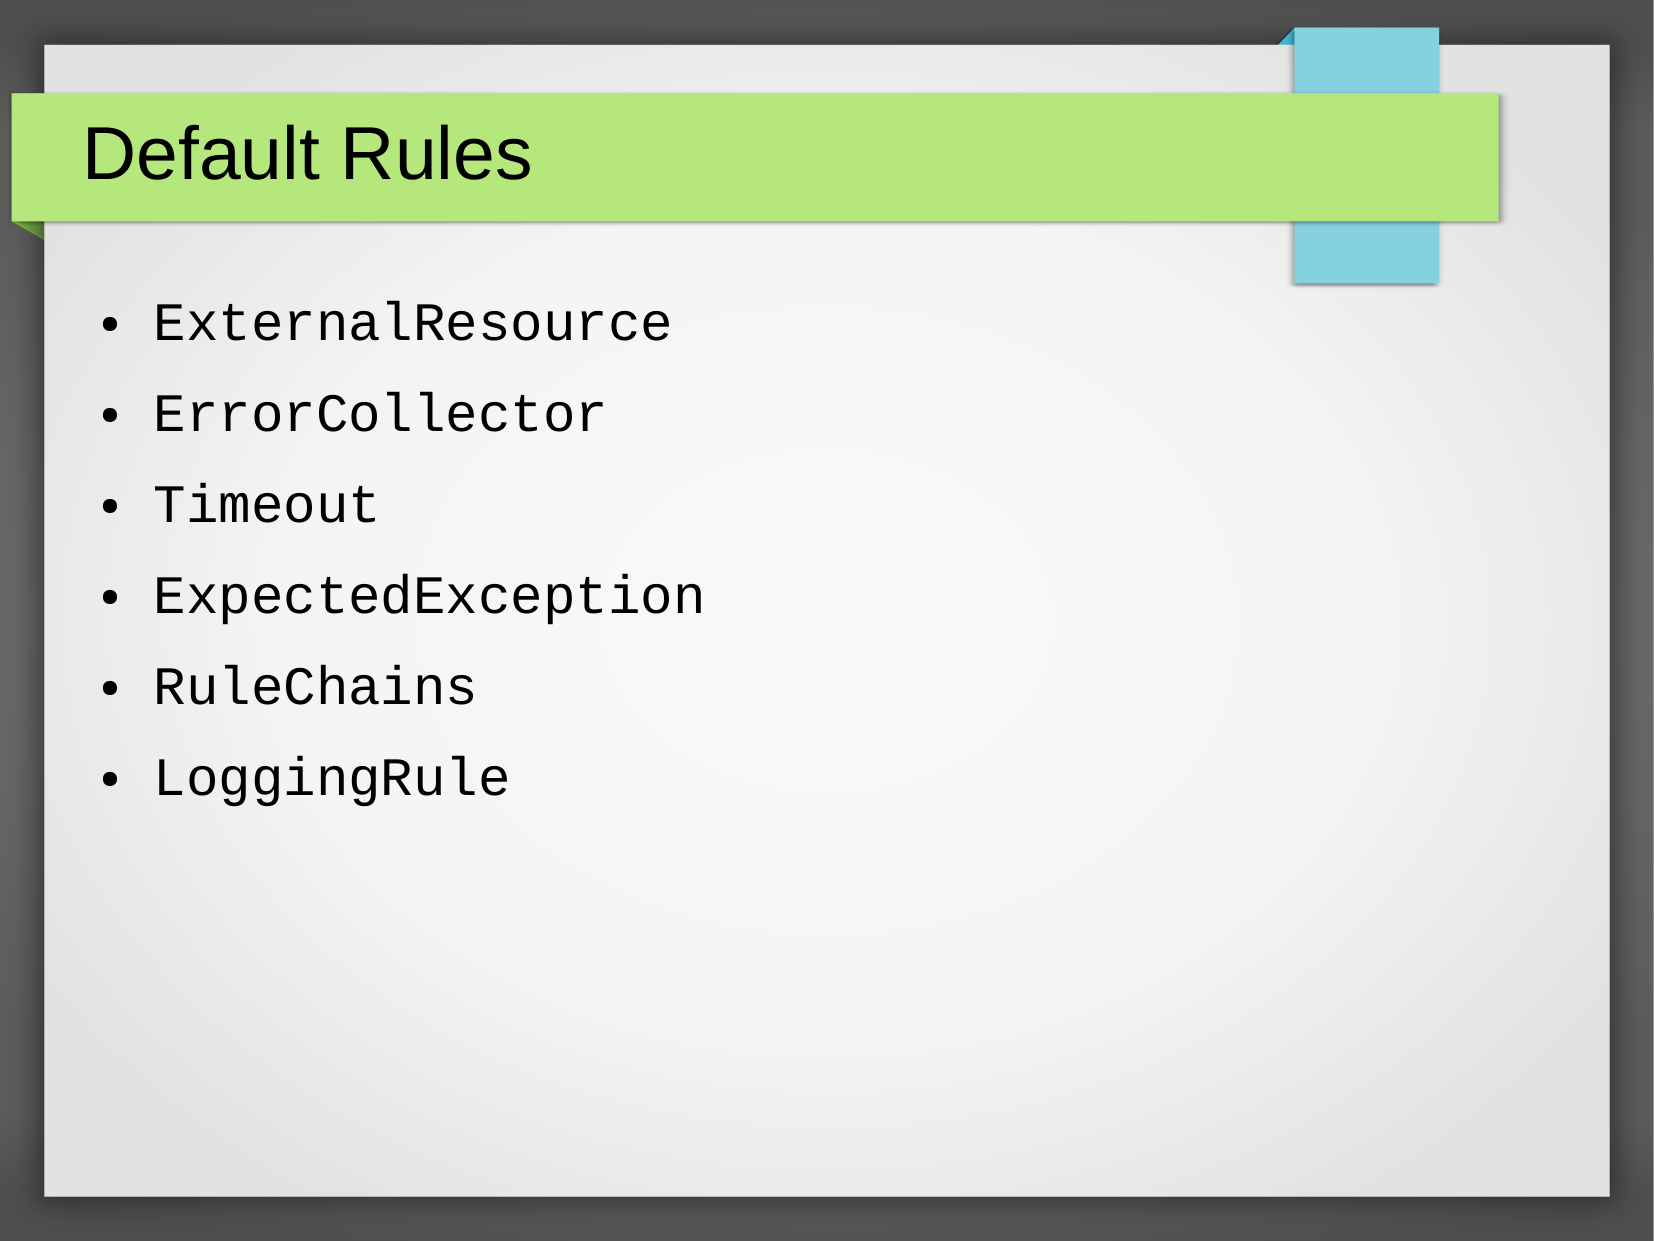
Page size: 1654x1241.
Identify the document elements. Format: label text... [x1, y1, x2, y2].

list ExternalResource ErrorCollector Timeout ExpectedException RuleChains LoggingRule [82, 295, 1571, 1015]
title Default Rules [82, 94, 1264, 213]
picture [0, 0, 1654, 1241]
